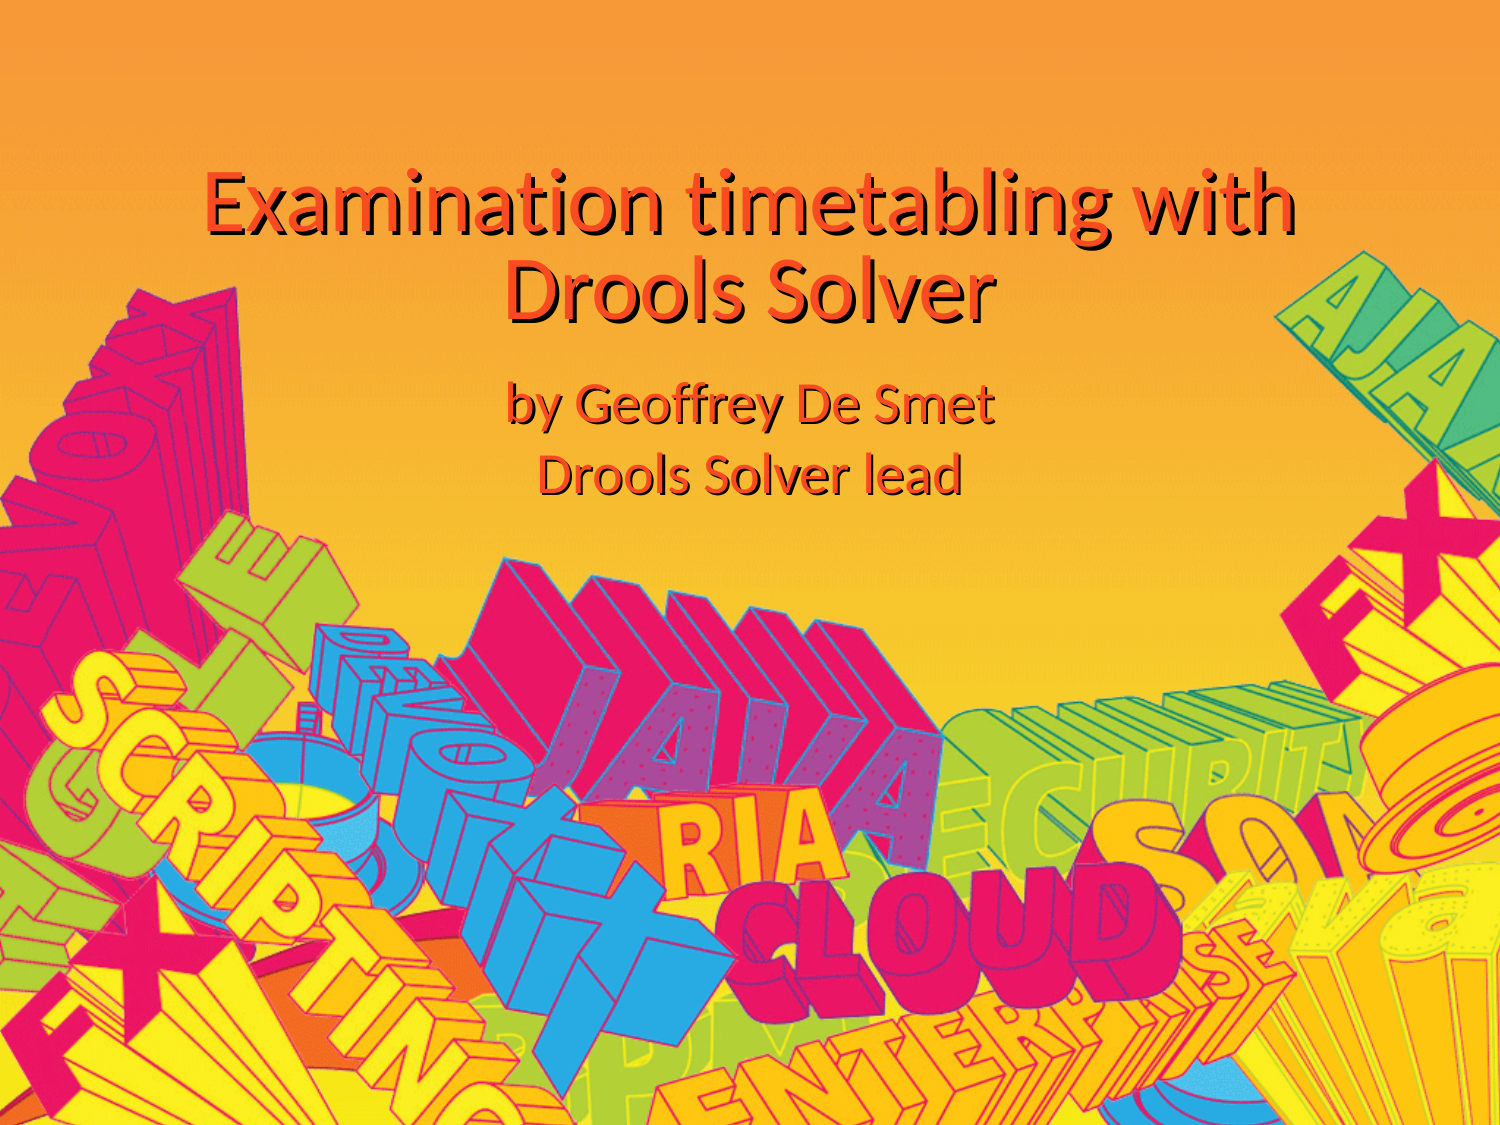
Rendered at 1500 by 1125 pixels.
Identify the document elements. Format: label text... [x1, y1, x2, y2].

picture [0, 0, 1500, 1125]
title Examination timetabling with Drools Solver [75, 130, 1426, 372]
text_box by Geoffrey De Smet Drools Solver lead [225, 371, 1276, 659]
